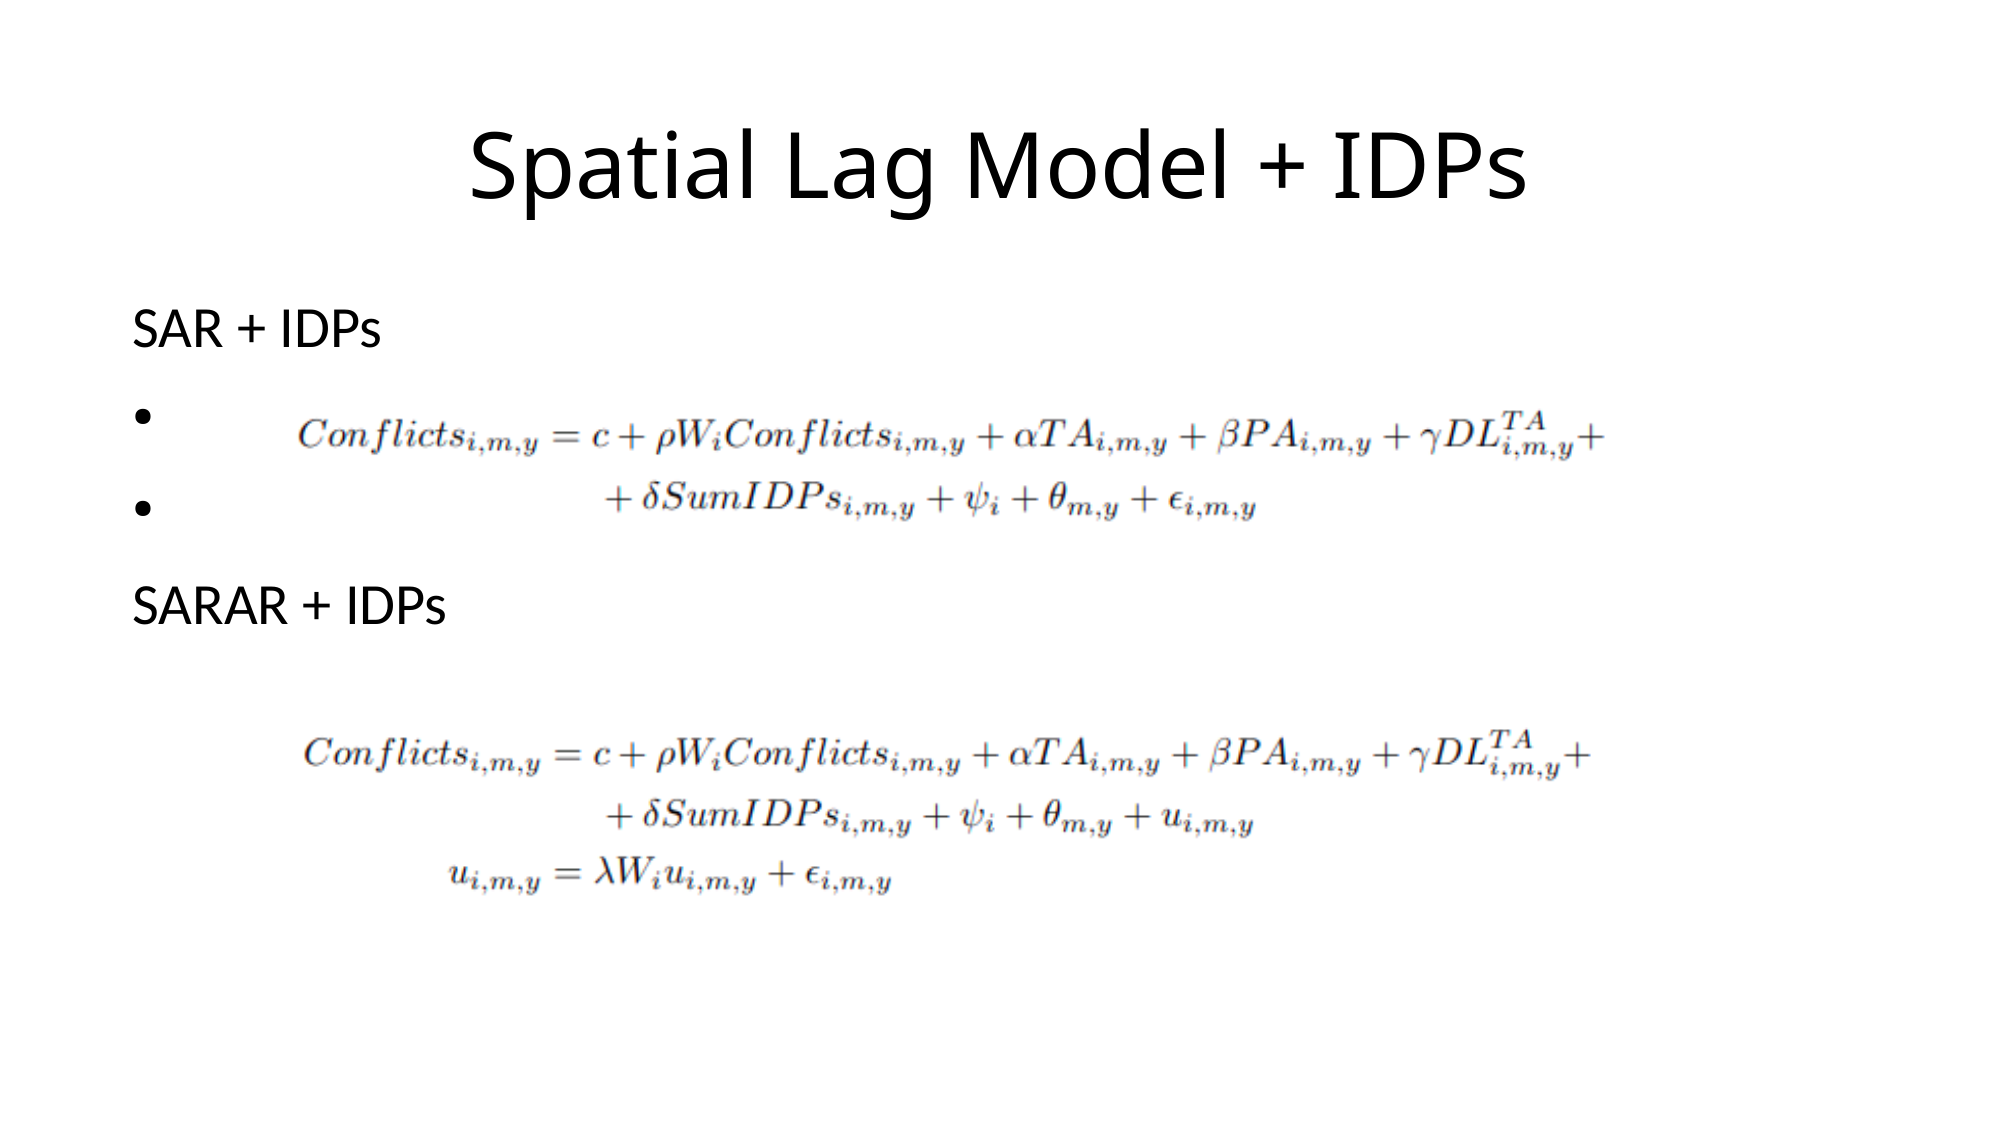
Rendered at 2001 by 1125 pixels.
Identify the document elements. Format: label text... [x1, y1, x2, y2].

picture [279, 401, 1642, 532]
list SAR + IDPs SARAR + IDPs [117, 290, 1843, 1004]
title Spatial Lag Model + IDPs [137, 59, 1863, 278]
picture [281, 720, 1652, 910]
